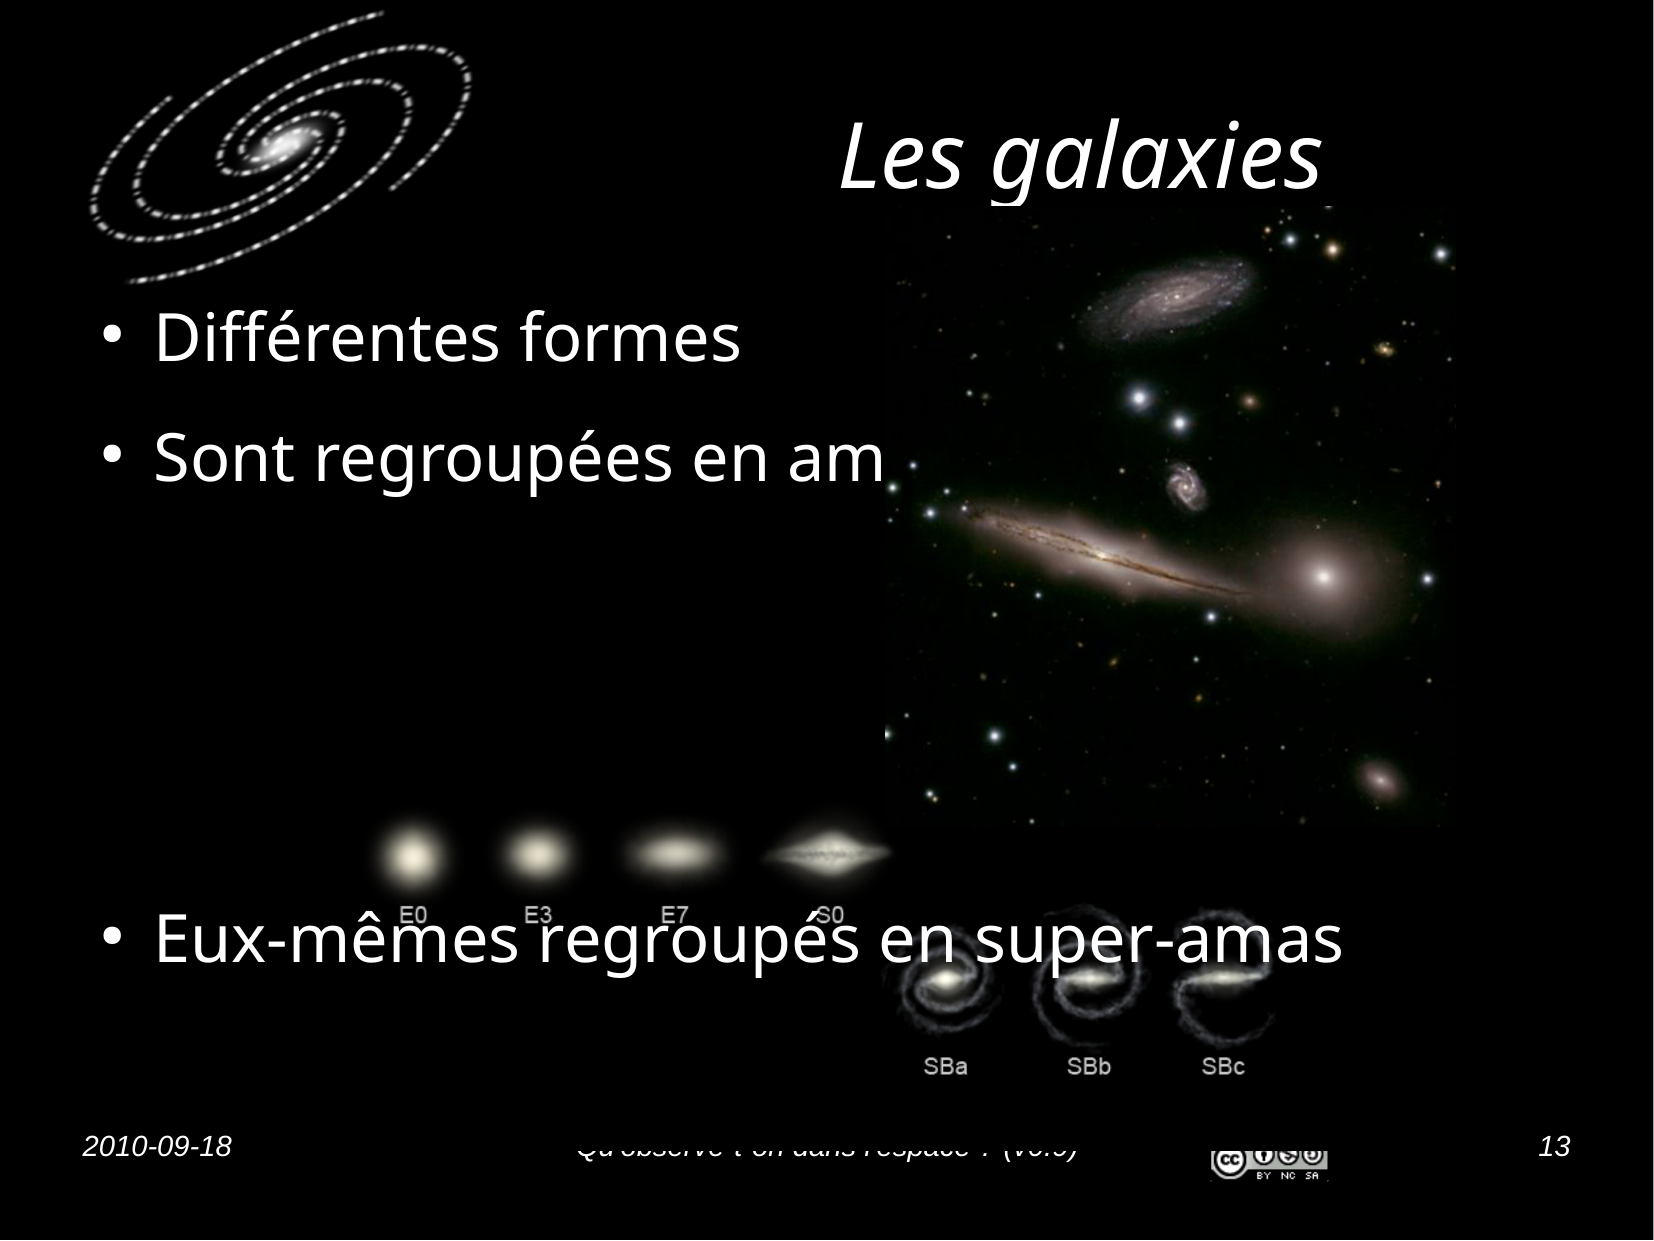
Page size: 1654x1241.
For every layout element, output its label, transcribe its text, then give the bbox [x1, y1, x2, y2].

list Différentes formes Sont regroupées en amas Eux-mêmes regroupés en super-amas [82, 290, 1571, 1109]
picture [885, 206, 1456, 827]
picture [295, 1109, 1347, 1182]
title Les galaxies [590, 49, 1571, 257]
picture [88, 8, 473, 286]
